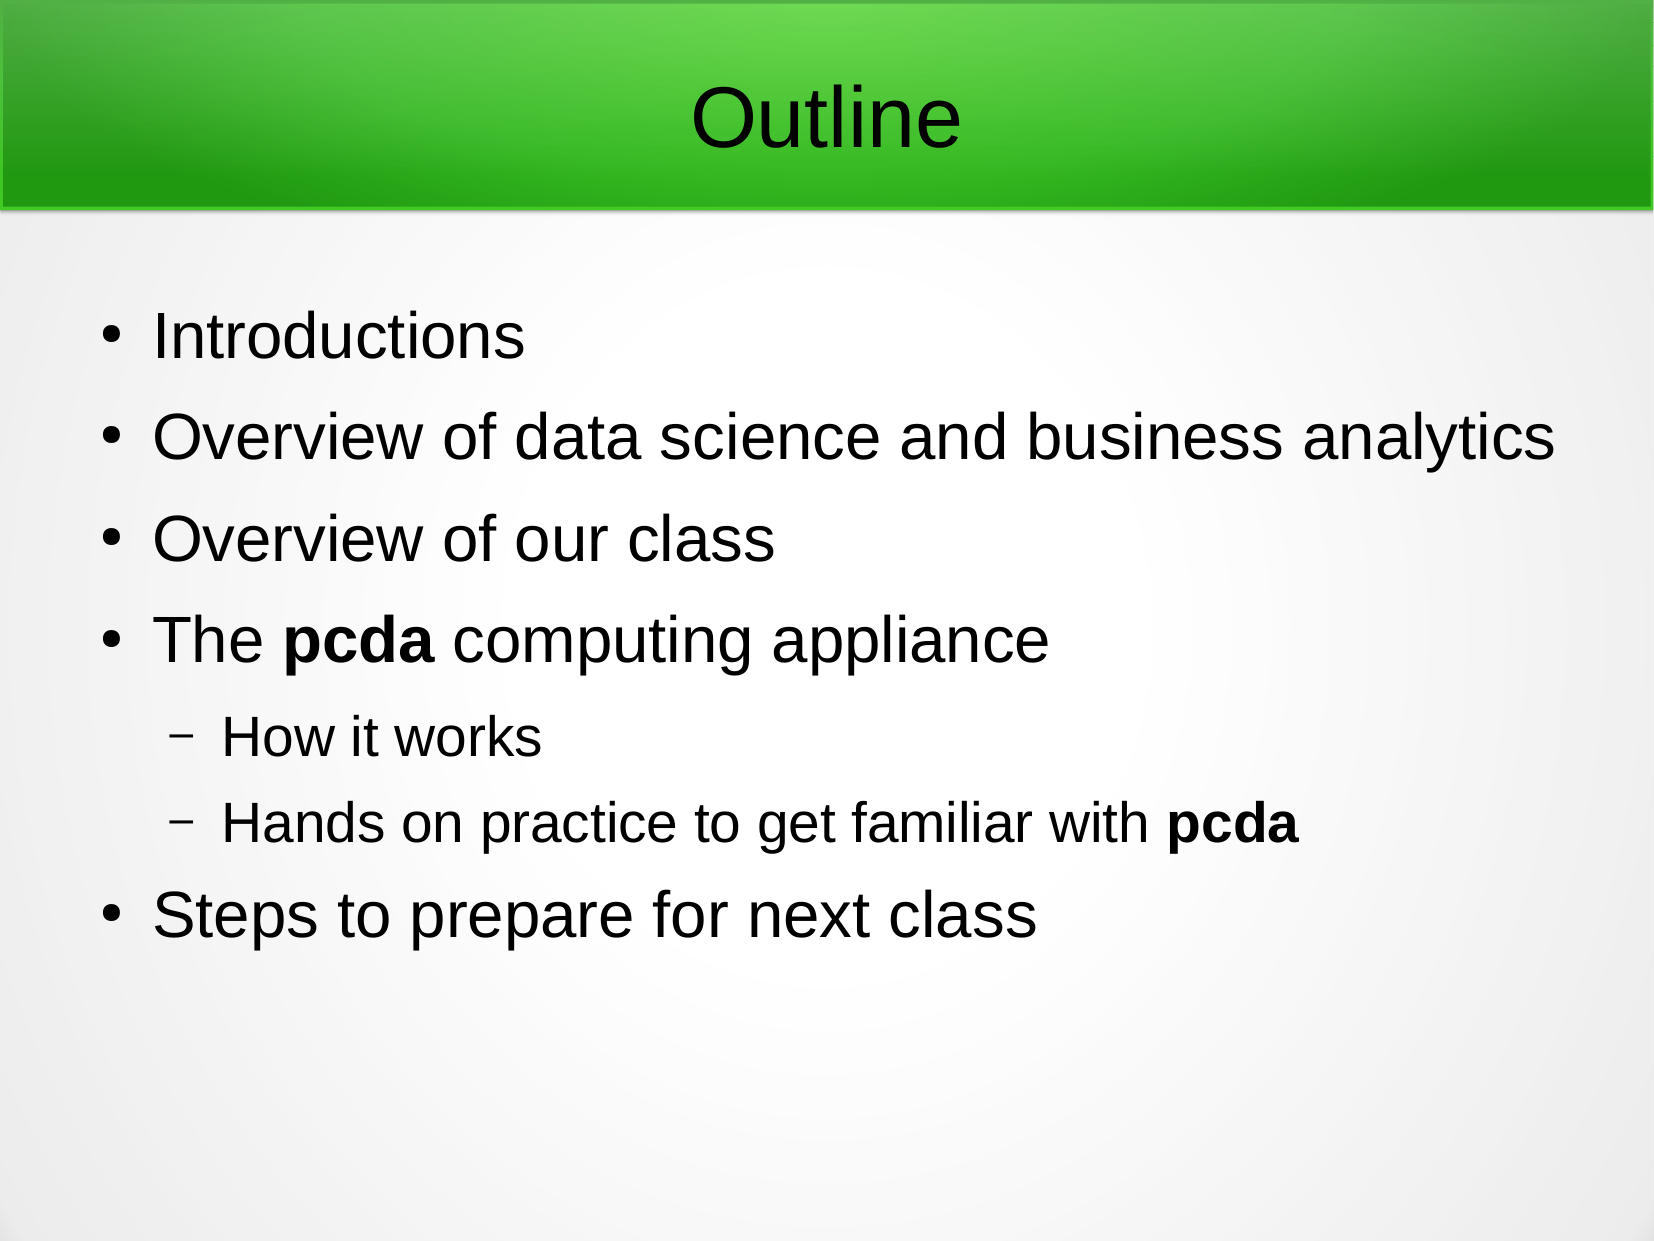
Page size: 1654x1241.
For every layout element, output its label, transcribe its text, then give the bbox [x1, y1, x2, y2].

title Outline [82, 47, 1571, 189]
list Introductions Overview of data science and business analytics Overview of our class The pcda computing appliance How it works Hands on practice to get familiar with pcda Steps to prepare for next class [82, 299, 1571, 1019]
